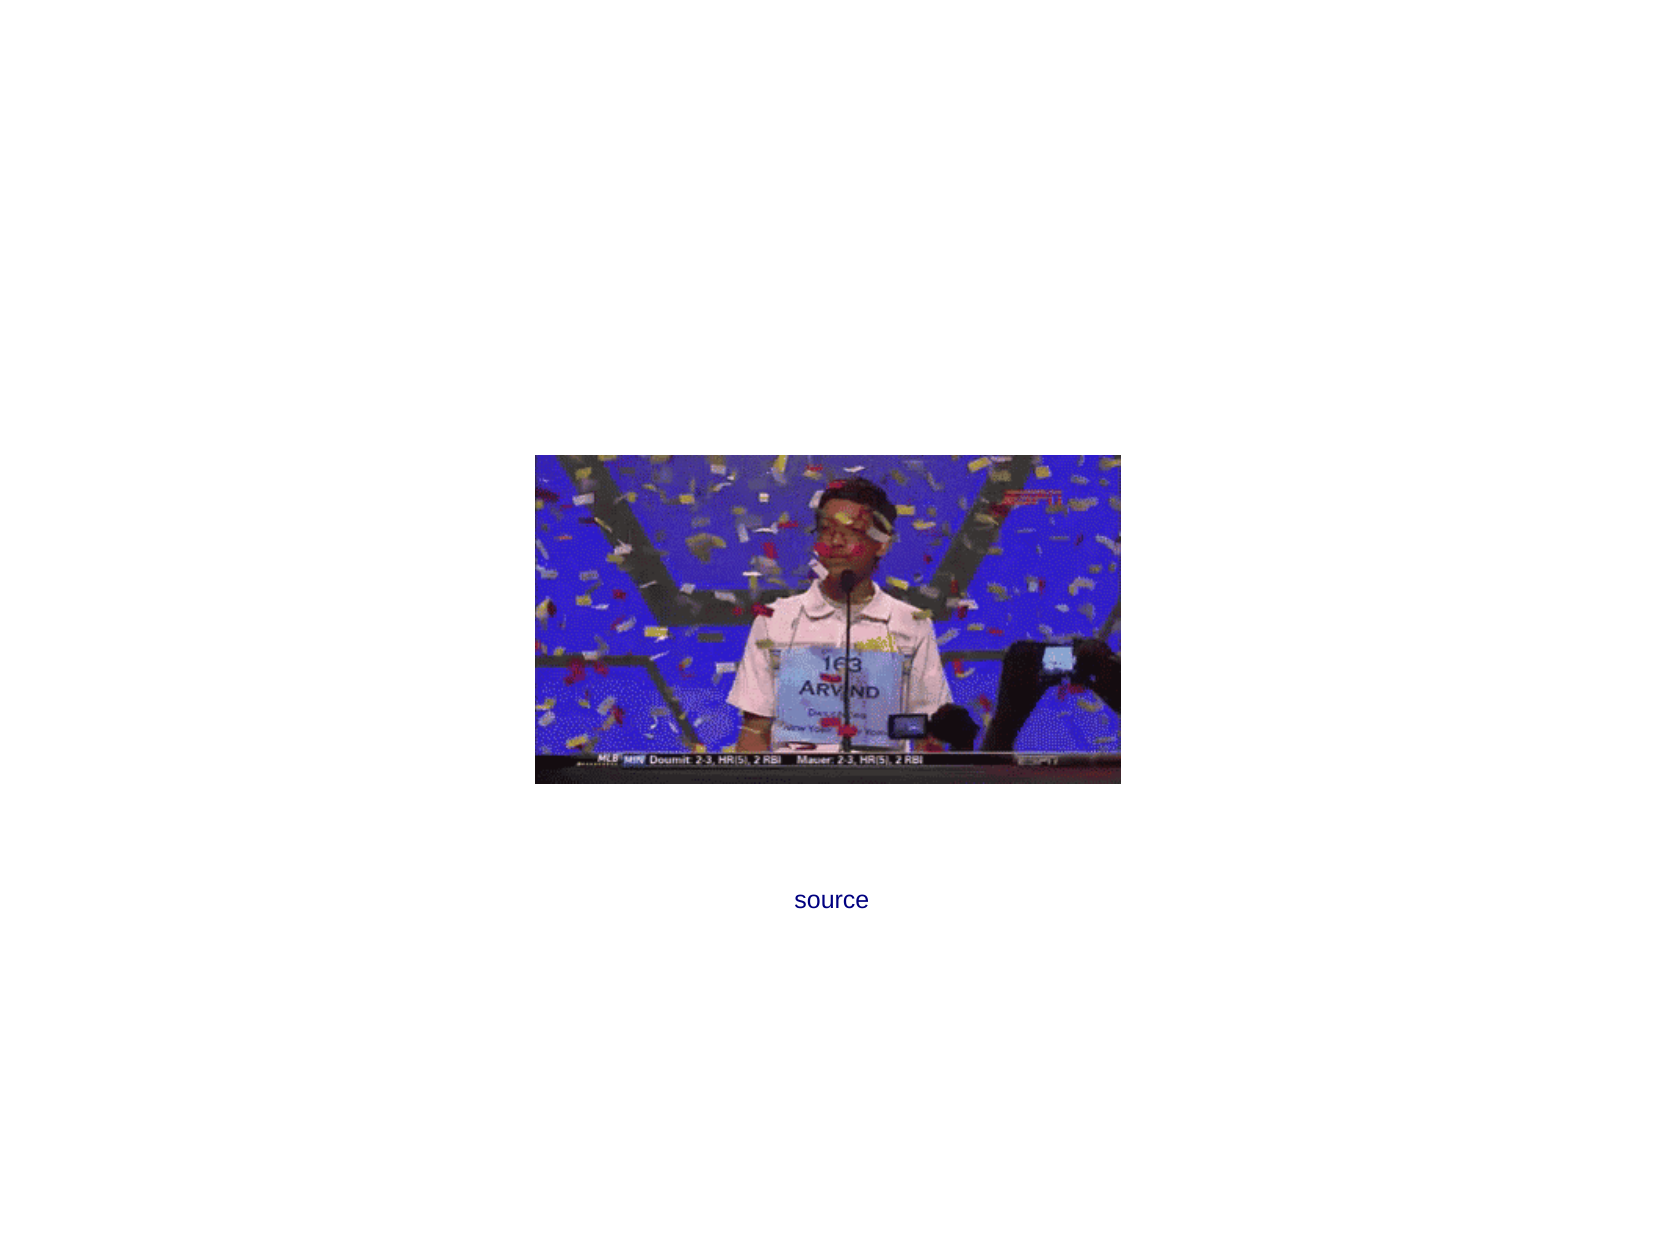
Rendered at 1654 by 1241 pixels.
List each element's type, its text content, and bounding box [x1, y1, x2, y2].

picture [307, 283, 1369, 880]
text_box source [779, 878, 1063, 922]
